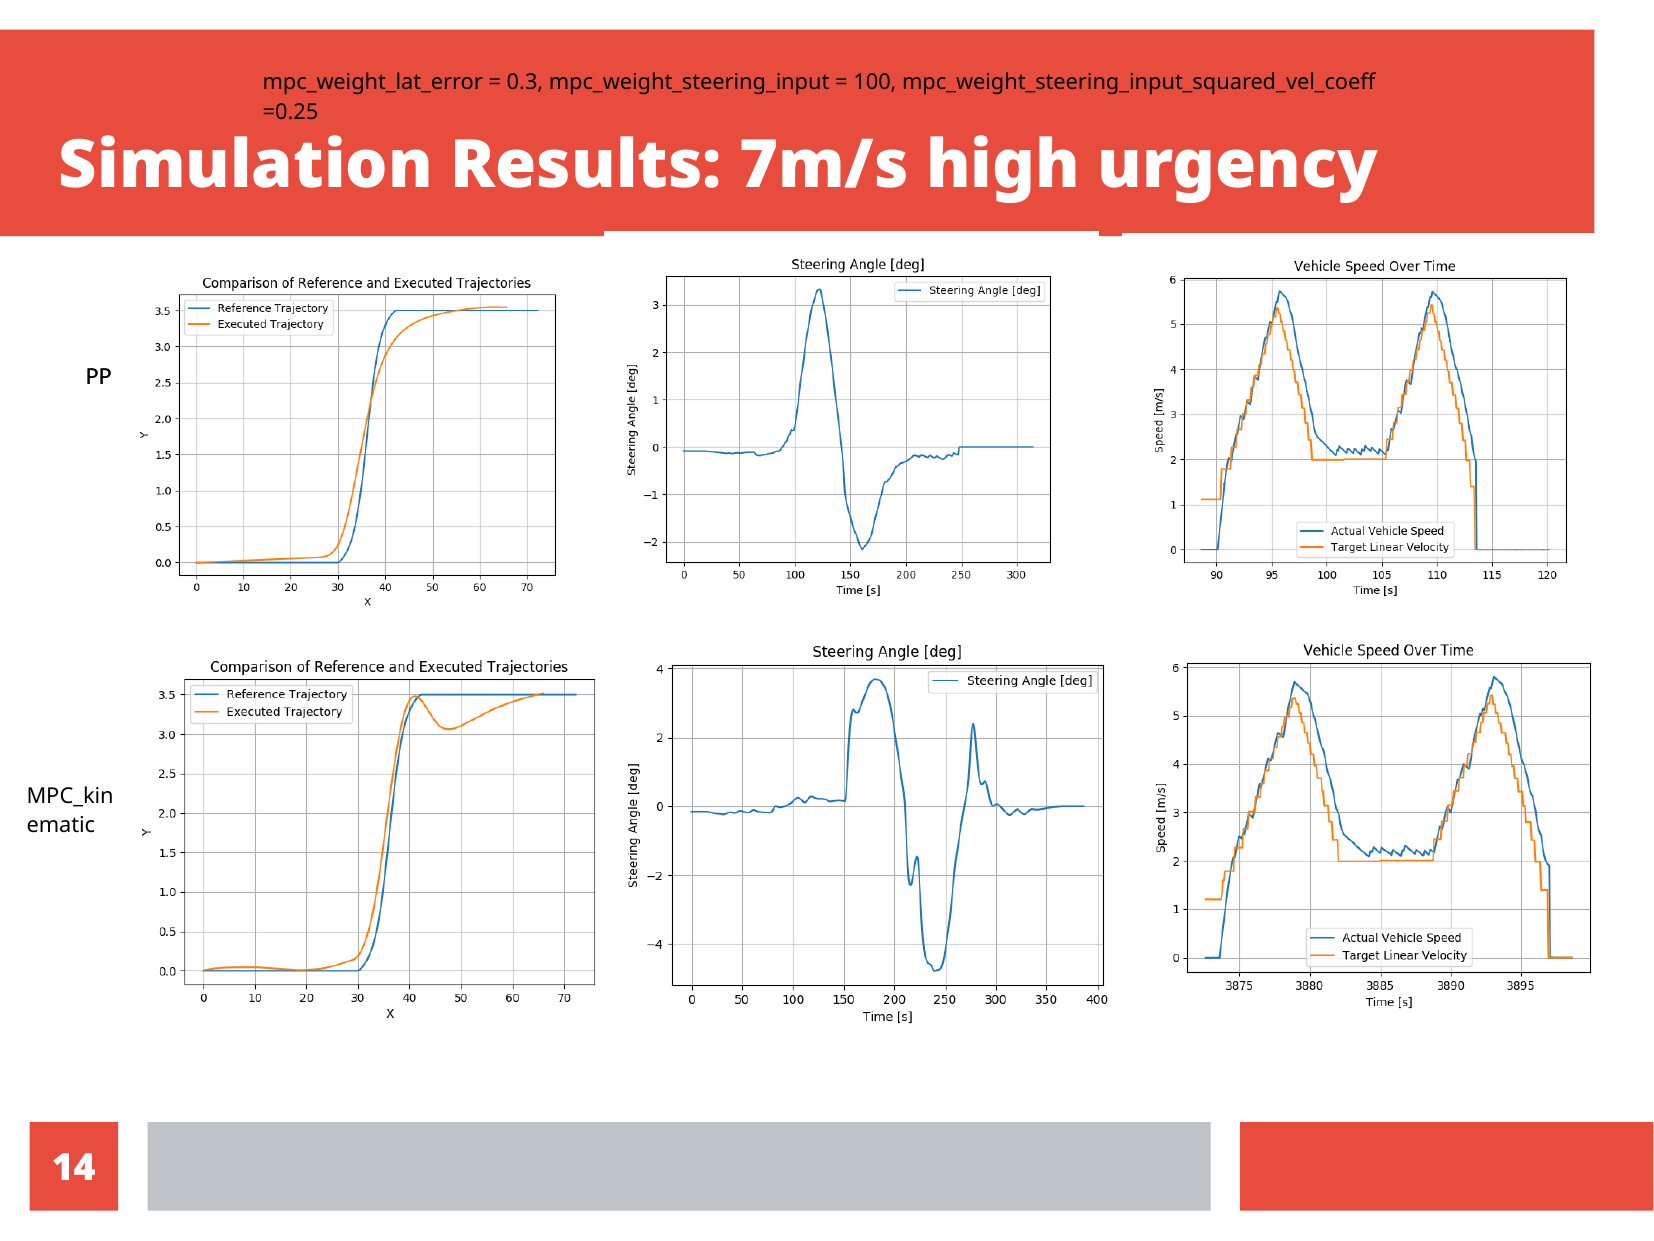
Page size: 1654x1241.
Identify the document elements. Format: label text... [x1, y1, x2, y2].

picture [604, 231, 1099, 603]
text_box mpc_weight_lat_error = 0.3, mpc_weight_steering_input = 100, mpc_weight_steering_input_squared_vel_coeff =0.25 [248, 59, 1430, 125]
text_box MPC_kinematic [11, 772, 118, 839]
picture [1122, 233, 1615, 603]
title Simulation Results: 7m/s high urgency [59, 59, 1595, 207]
picture [118, 250, 1642, 1031]
text_box PP [70, 354, 118, 395]
